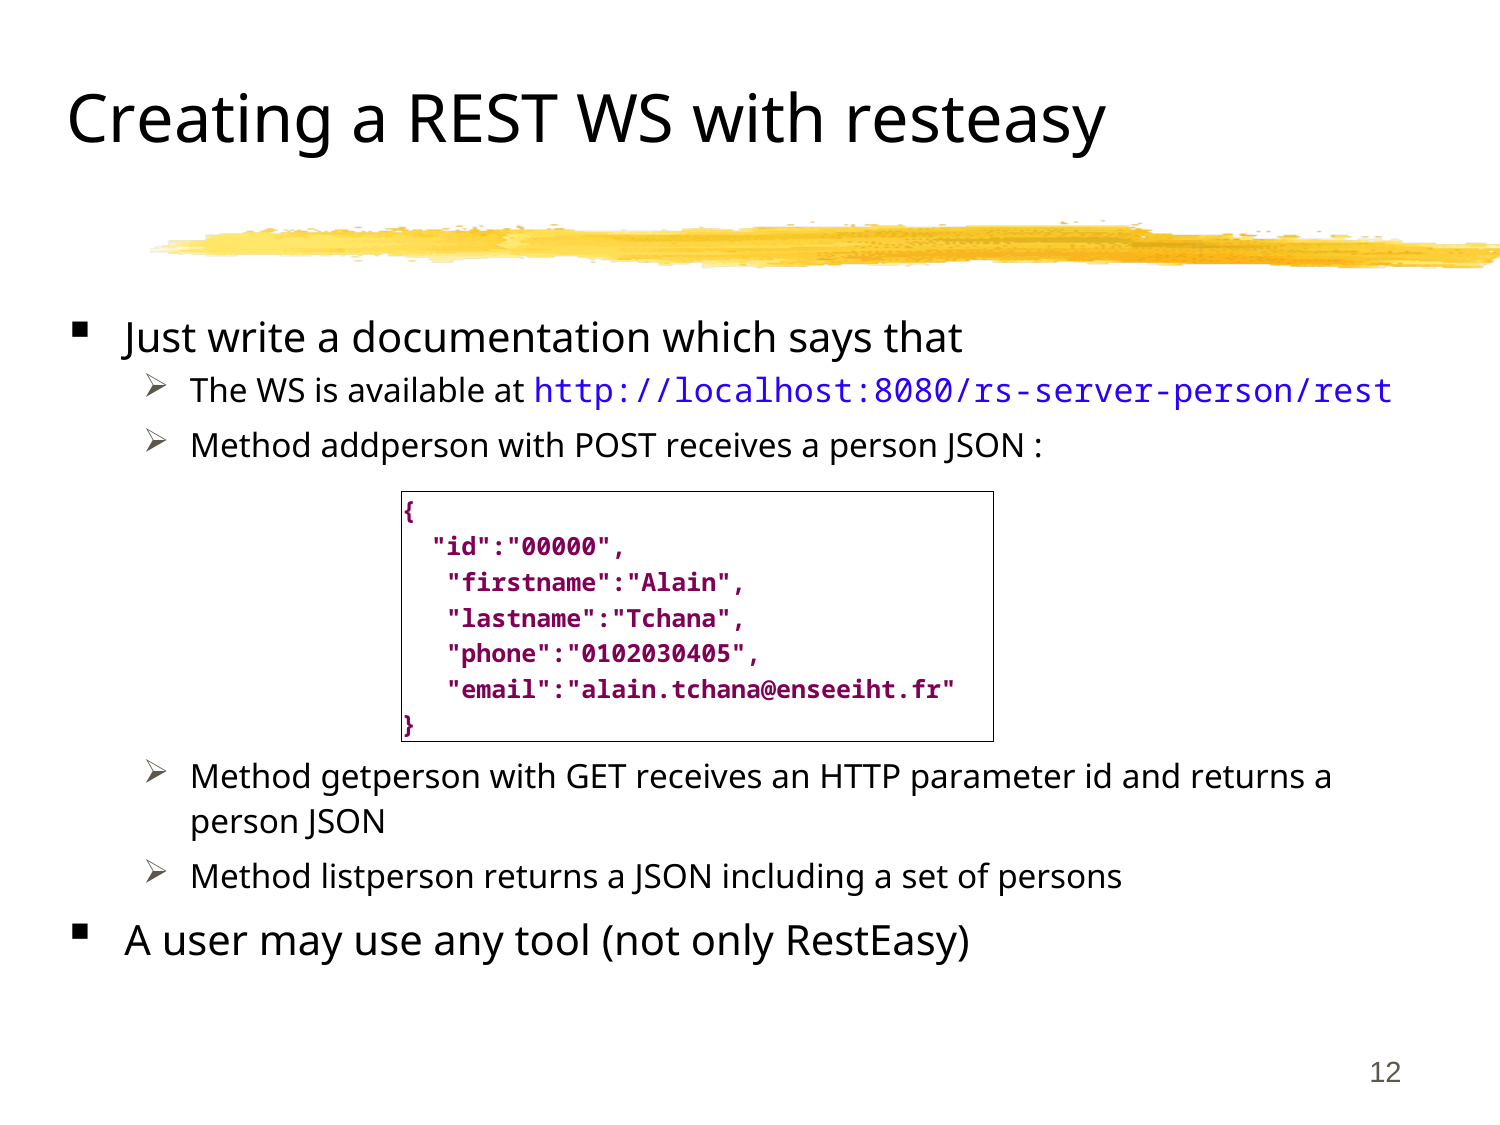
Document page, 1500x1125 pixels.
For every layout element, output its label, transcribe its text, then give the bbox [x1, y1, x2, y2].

picture [150, 215, 1500, 279]
list Just write a documentation which says that The WS is available at http://localhost:8080/rs-server-person/rest Method addperson with POST receives a person JSON : Method getperson with GET receives an HTTP parameter id and returns a person JSON Method listperson returns a JSON including a set of persons A user may use any tool (not only RestEasy) [68, 308, 1410, 1028]
title Creating a REST WS with resteasy [66, 13, 1342, 225]
text_box { "id":"00000", "firstname":"Alain", "lastname":"Tchana", "phone":"0102030405", "email":"alain.tchana@enseeiht.fr" } [401, 491, 994, 707]
